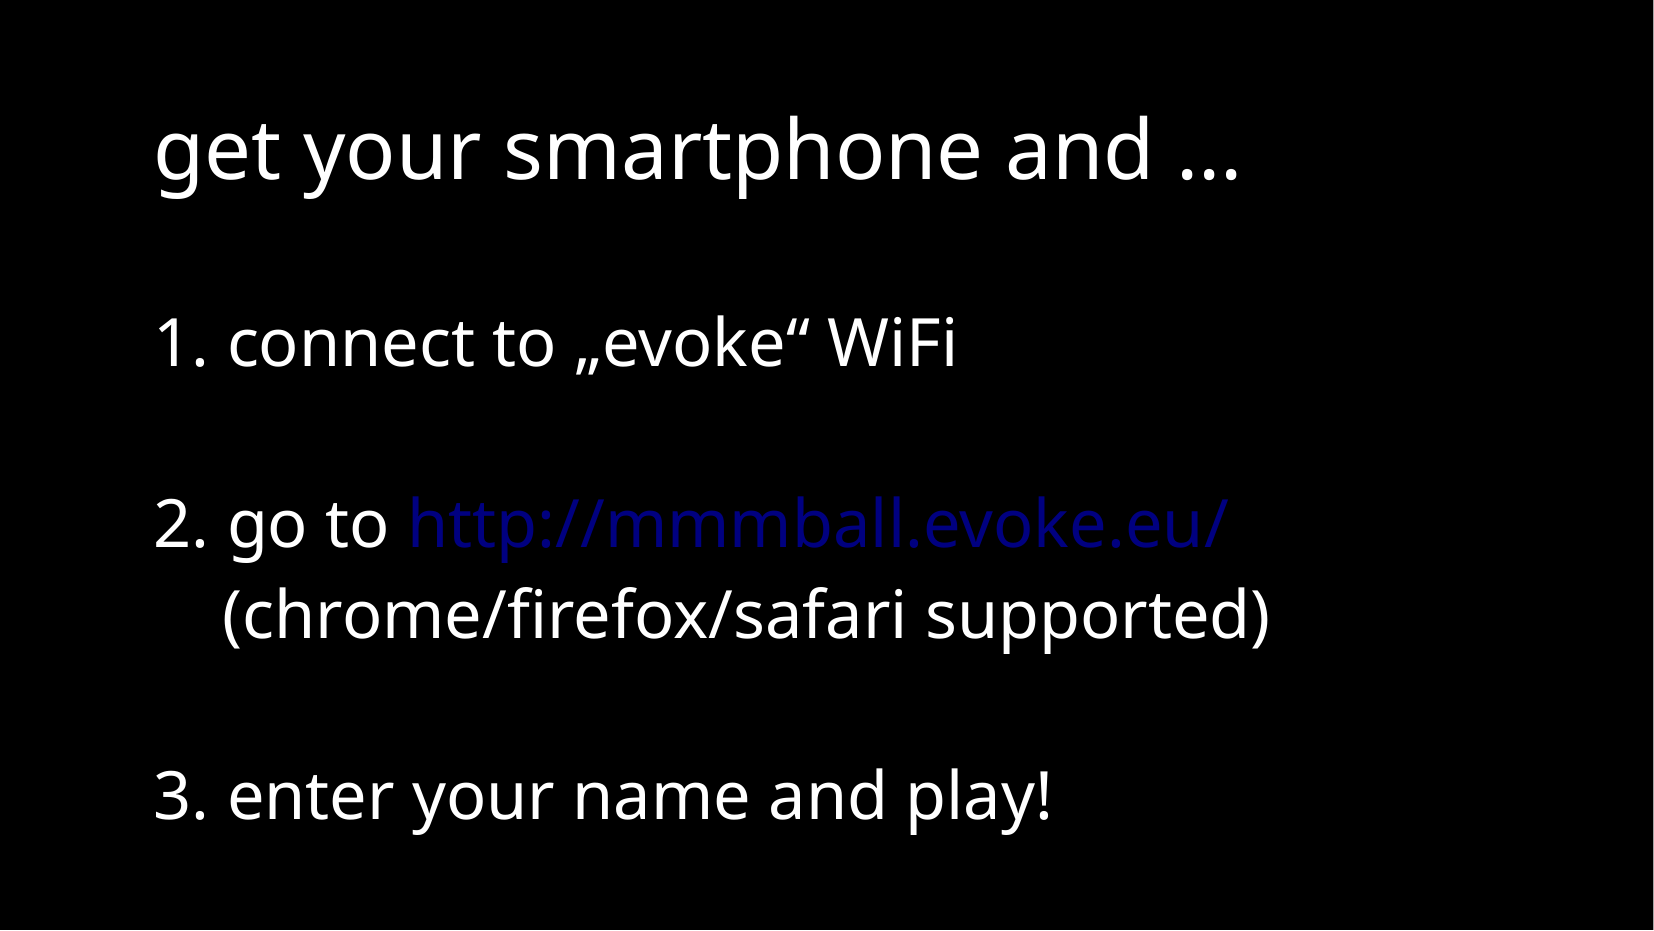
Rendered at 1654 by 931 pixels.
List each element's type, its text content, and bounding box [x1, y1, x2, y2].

subtitle get your smartphone and ... 1. connect to „evoke“ WiFi 2. go to http://mmmball.evoke.eu/ (chrome/firefox/safari supported) 3. enter your name and play! [153, 148, 1501, 782]
